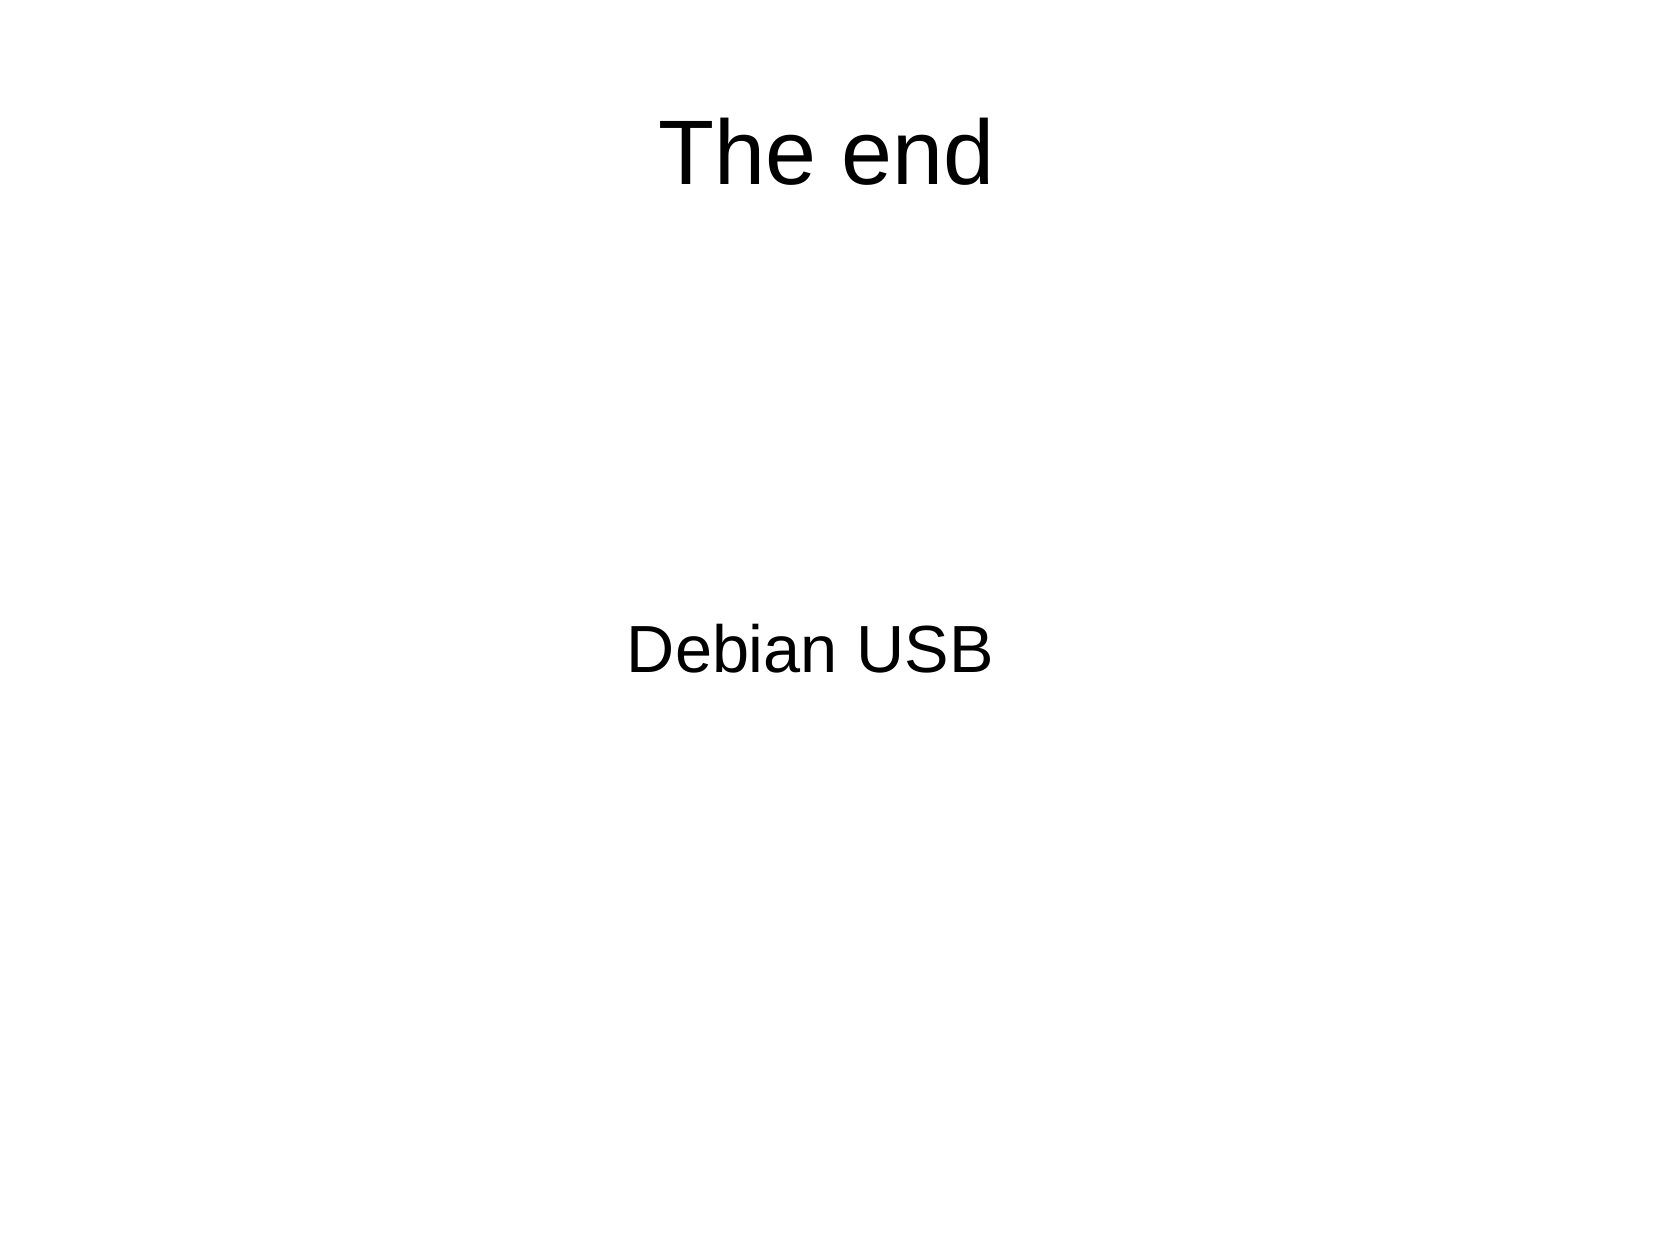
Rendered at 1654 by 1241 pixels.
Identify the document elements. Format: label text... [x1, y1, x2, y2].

subtitle Debian USB [82, 290, 1538, 1010]
title The end [82, 49, 1571, 257]
